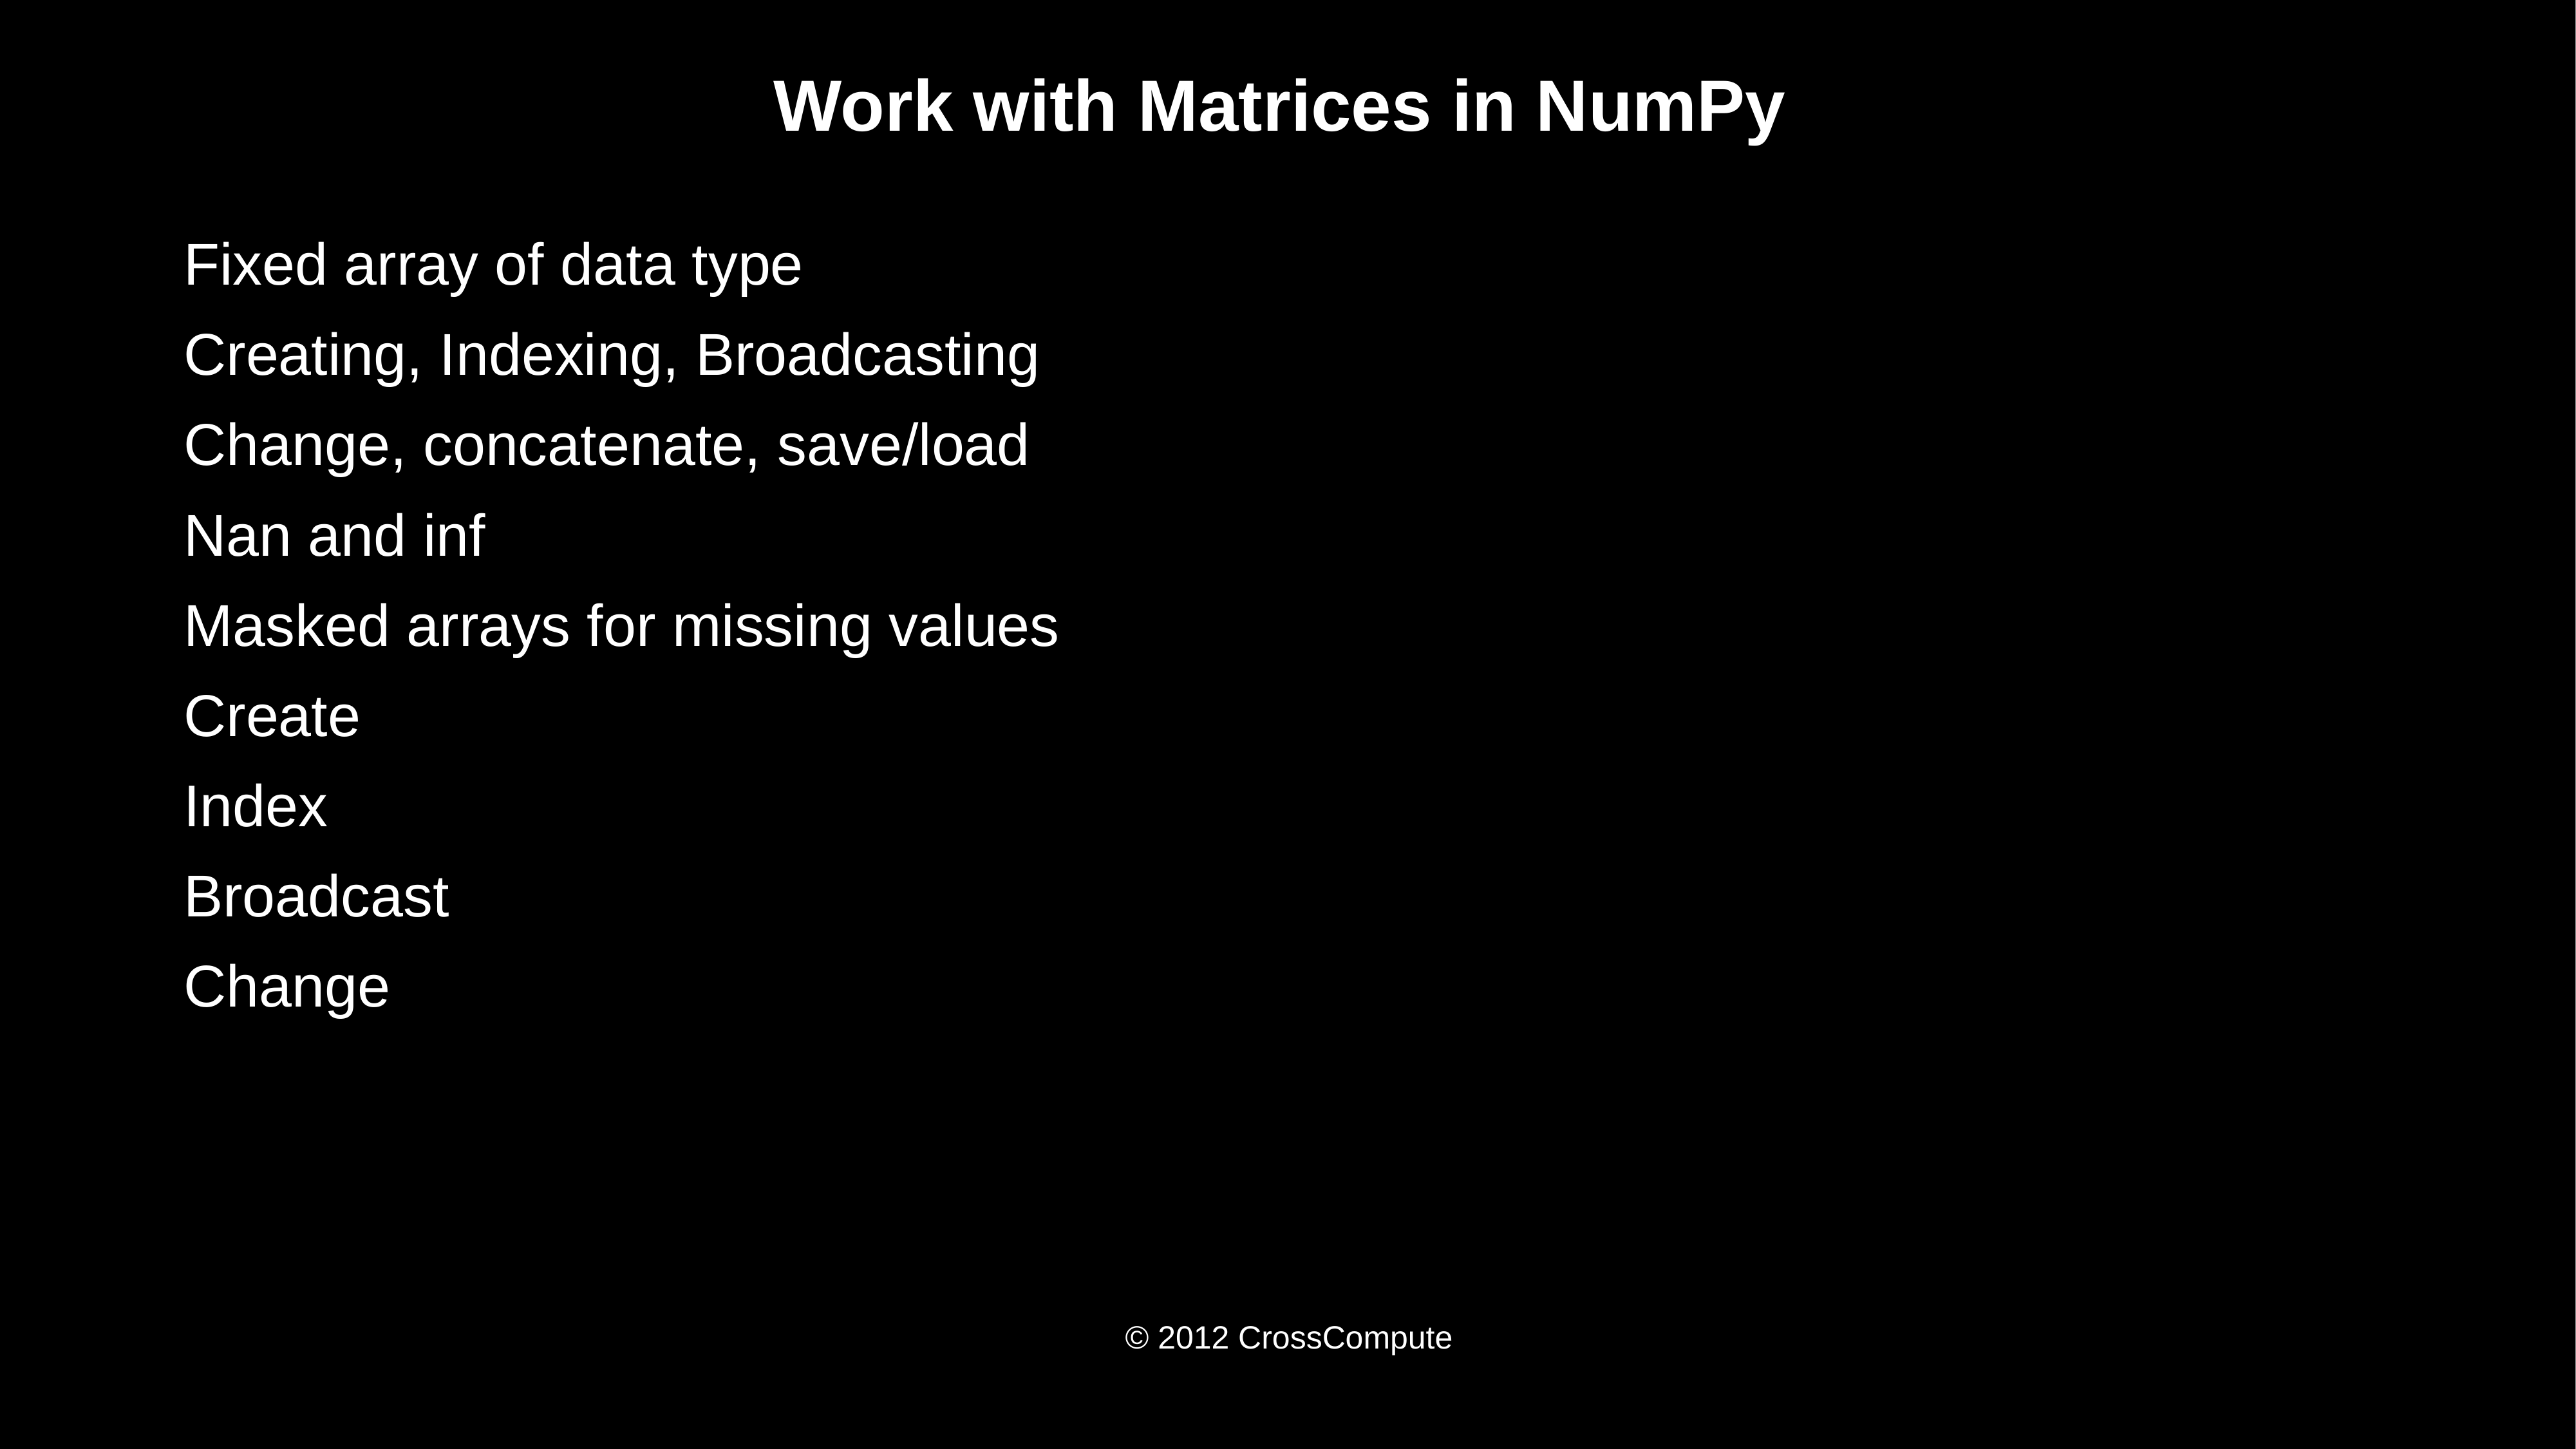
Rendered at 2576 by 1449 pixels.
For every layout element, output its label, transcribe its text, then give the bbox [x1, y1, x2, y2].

list Fixed array of data type Creating, Indexing, Broadcasting Change, concatenate, save/load Nan and inf Masked arrays for missing values Create Index Broadcast Change [72, 231, 2488, 1073]
title Work with Matrices in NumPy [72, 19, 2488, 193]
